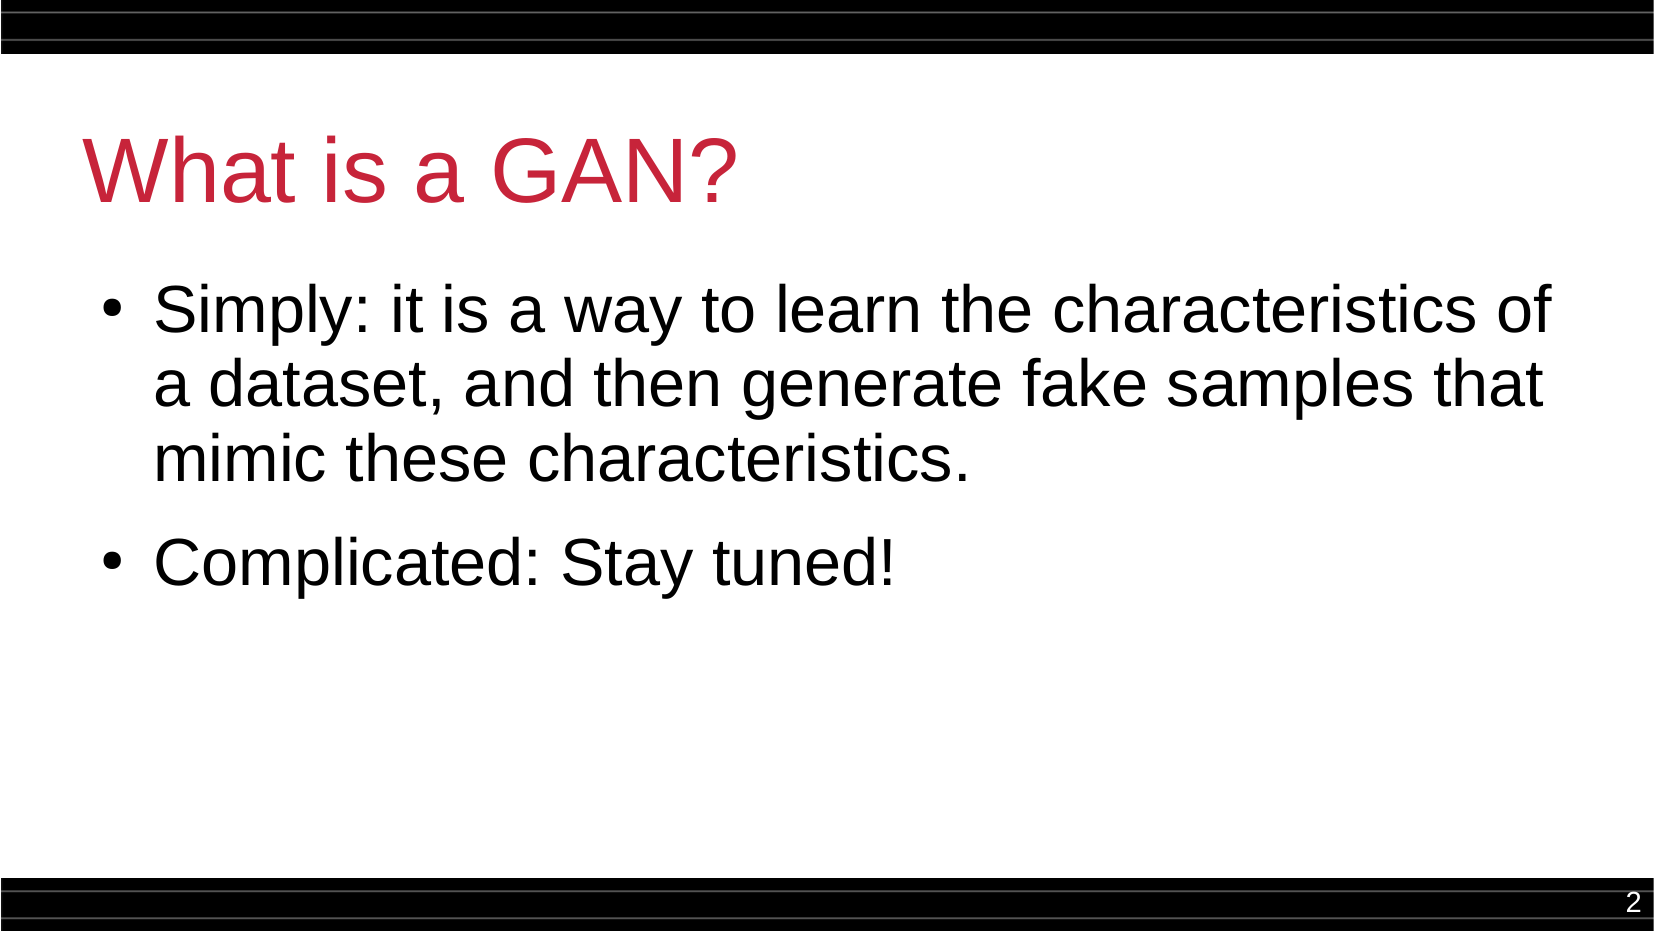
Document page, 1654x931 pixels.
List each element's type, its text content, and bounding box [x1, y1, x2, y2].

title What is a GAN? [82, 92, 1571, 249]
picture [1, 878, 1654, 931]
list Simply: it is a way to learn the characteristics of a dataset, and then generate fake samples that mimic these characteristics. Complicated: Stay tuned! [82, 271, 1571, 851]
picture [1, 0, 1654, 54]
